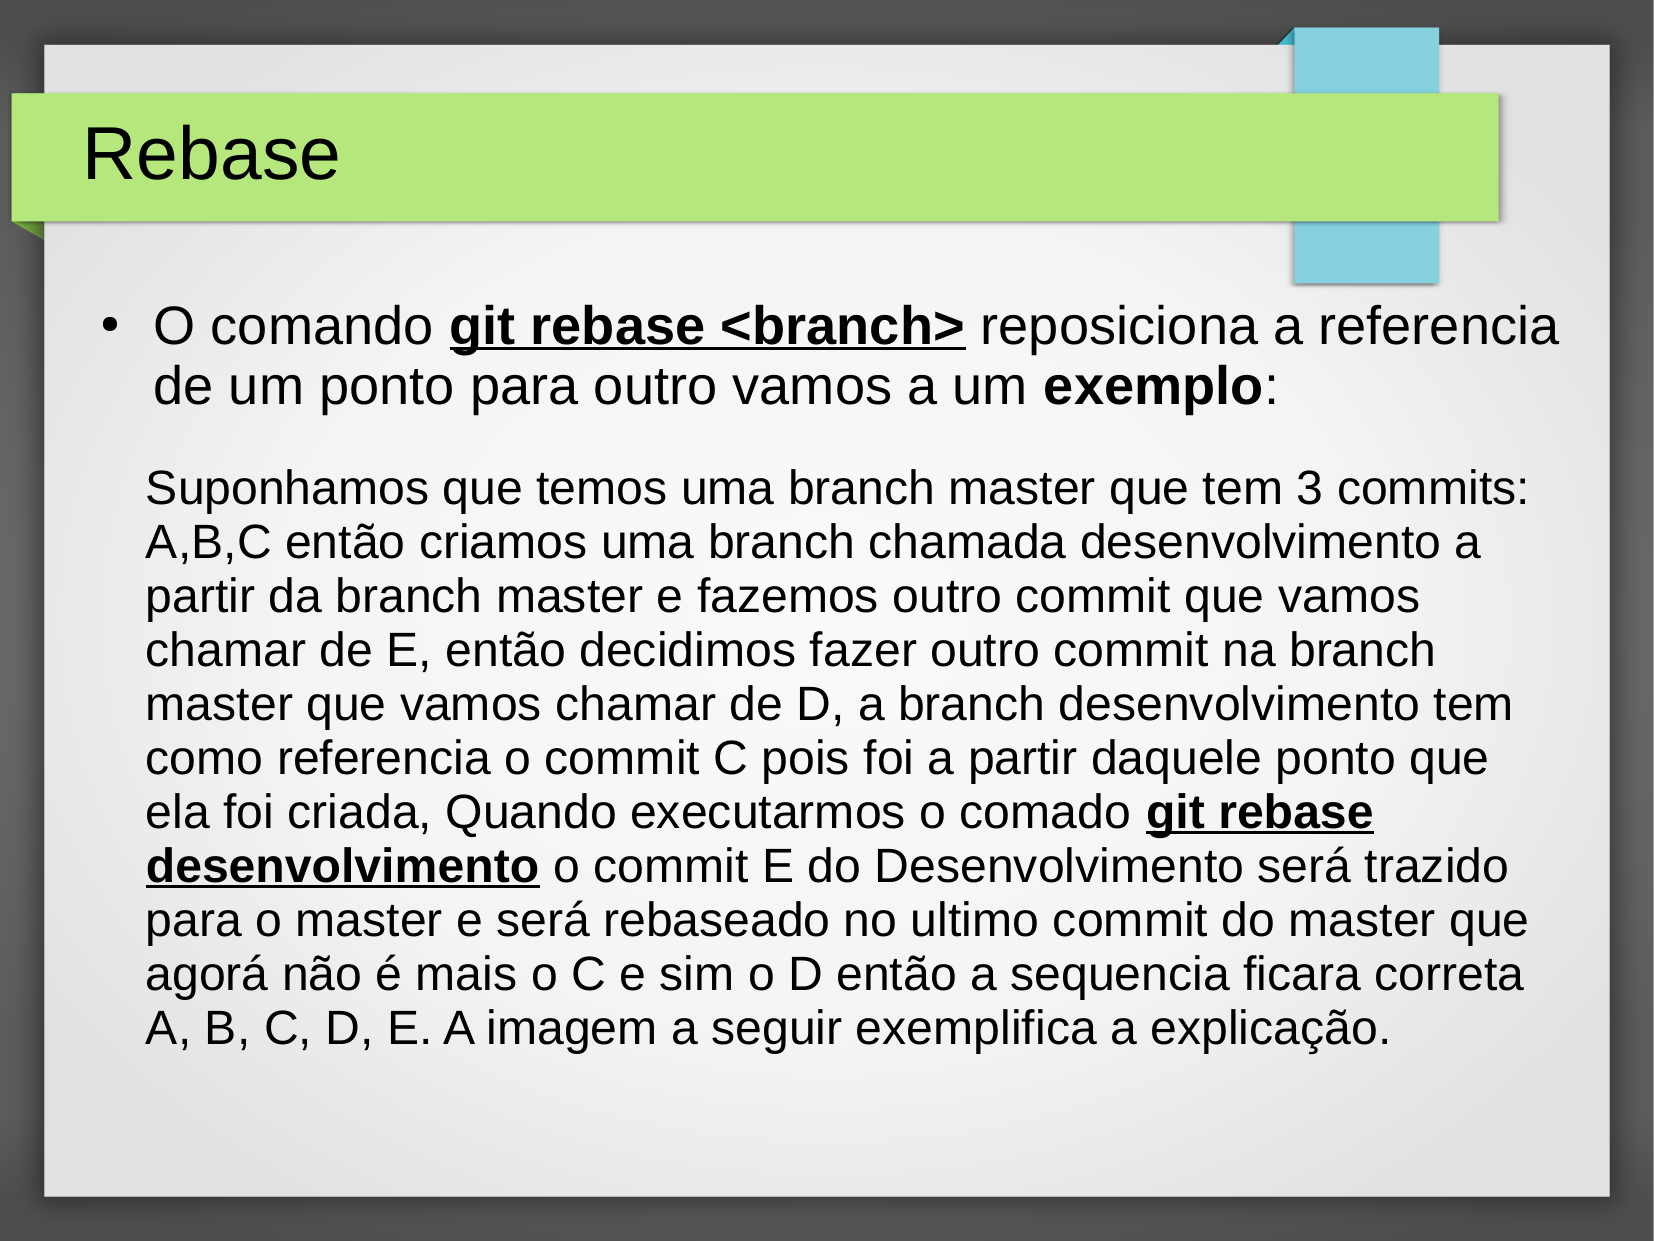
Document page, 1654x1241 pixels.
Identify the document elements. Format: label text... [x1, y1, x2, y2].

list Suponhamos que temos uma branch master que tem 3 commits: A,B,C então criamos uma branch chamada desenvolvimento a partir da branch master e fazemos outro commit que vamos chamar de E, então decidimos fazer outro commit na branch master que vamos chamar de D, a branch desenvolvimento tem como referencia o commit C pois foi a partir daquele ponto que ela foi criada, Quando executarmos o comado git rebase desenvolvimento o commit E do Desenvolvimento será trazido para o master e será rebaseado no ultimo commit do master que agorá não é mais o C e sim o D então a sequencia ficara correta A, B, C, D, E. A imagem a seguir exemplifica a explicação. [82, 460, 1536, 1075]
picture [0, 0, 1654, 1241]
title Rebase [82, 94, 1264, 213]
list O comando git rebase <branch> reposiciona a referencia de um ponto para outro vamos a um exemplo: [82, 295, 1571, 1015]
